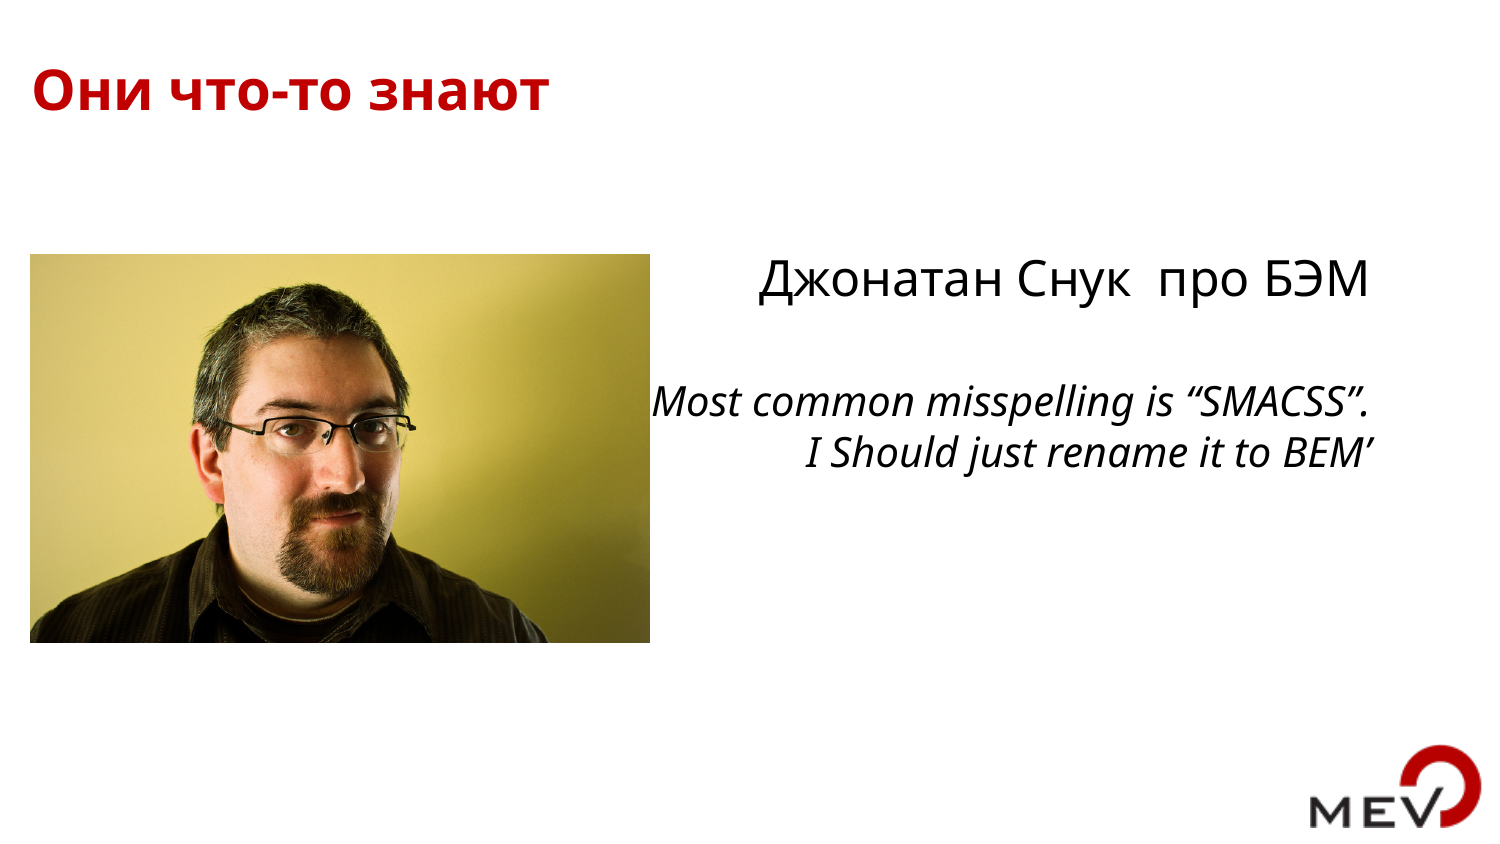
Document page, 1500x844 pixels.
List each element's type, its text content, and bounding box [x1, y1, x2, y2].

title Они что-то знают [16, 39, 1475, 168]
picture [30, 254, 650, 643]
title Джонатан Снук про БЭМ ‘Most common misspelling is “SMACSS”. I Should just rename it to BEM’ [116, 231, 1387, 747]
picture [1310, 744, 1483, 828]
